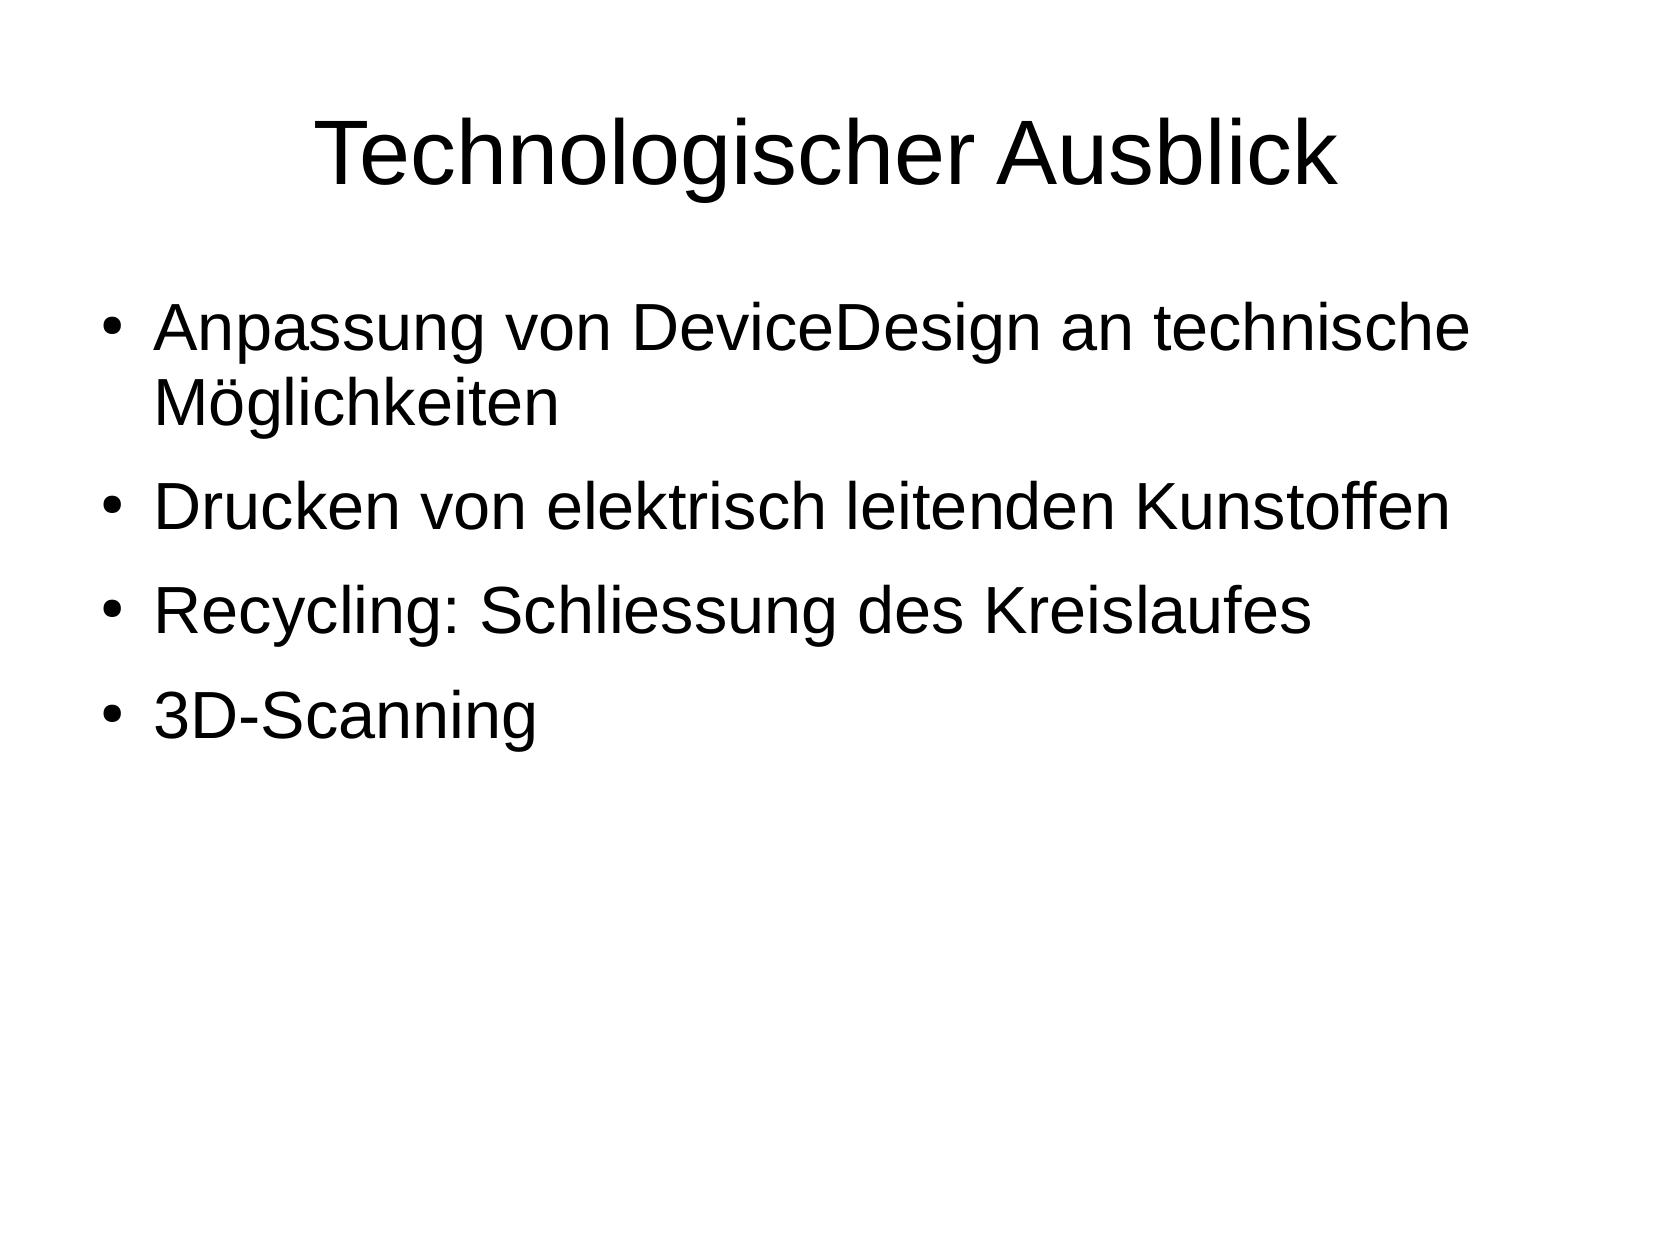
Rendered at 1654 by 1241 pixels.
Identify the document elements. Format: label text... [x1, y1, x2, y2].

list Anpassung von DeviceDesign an technische Möglichkeiten Drucken von elektrisch leitenden Kunstoffen Recycling: Schliessung des Kreislaufes 3D-Scanning [82, 290, 1571, 1010]
title Technologischer Ausblick [82, 49, 1571, 257]
